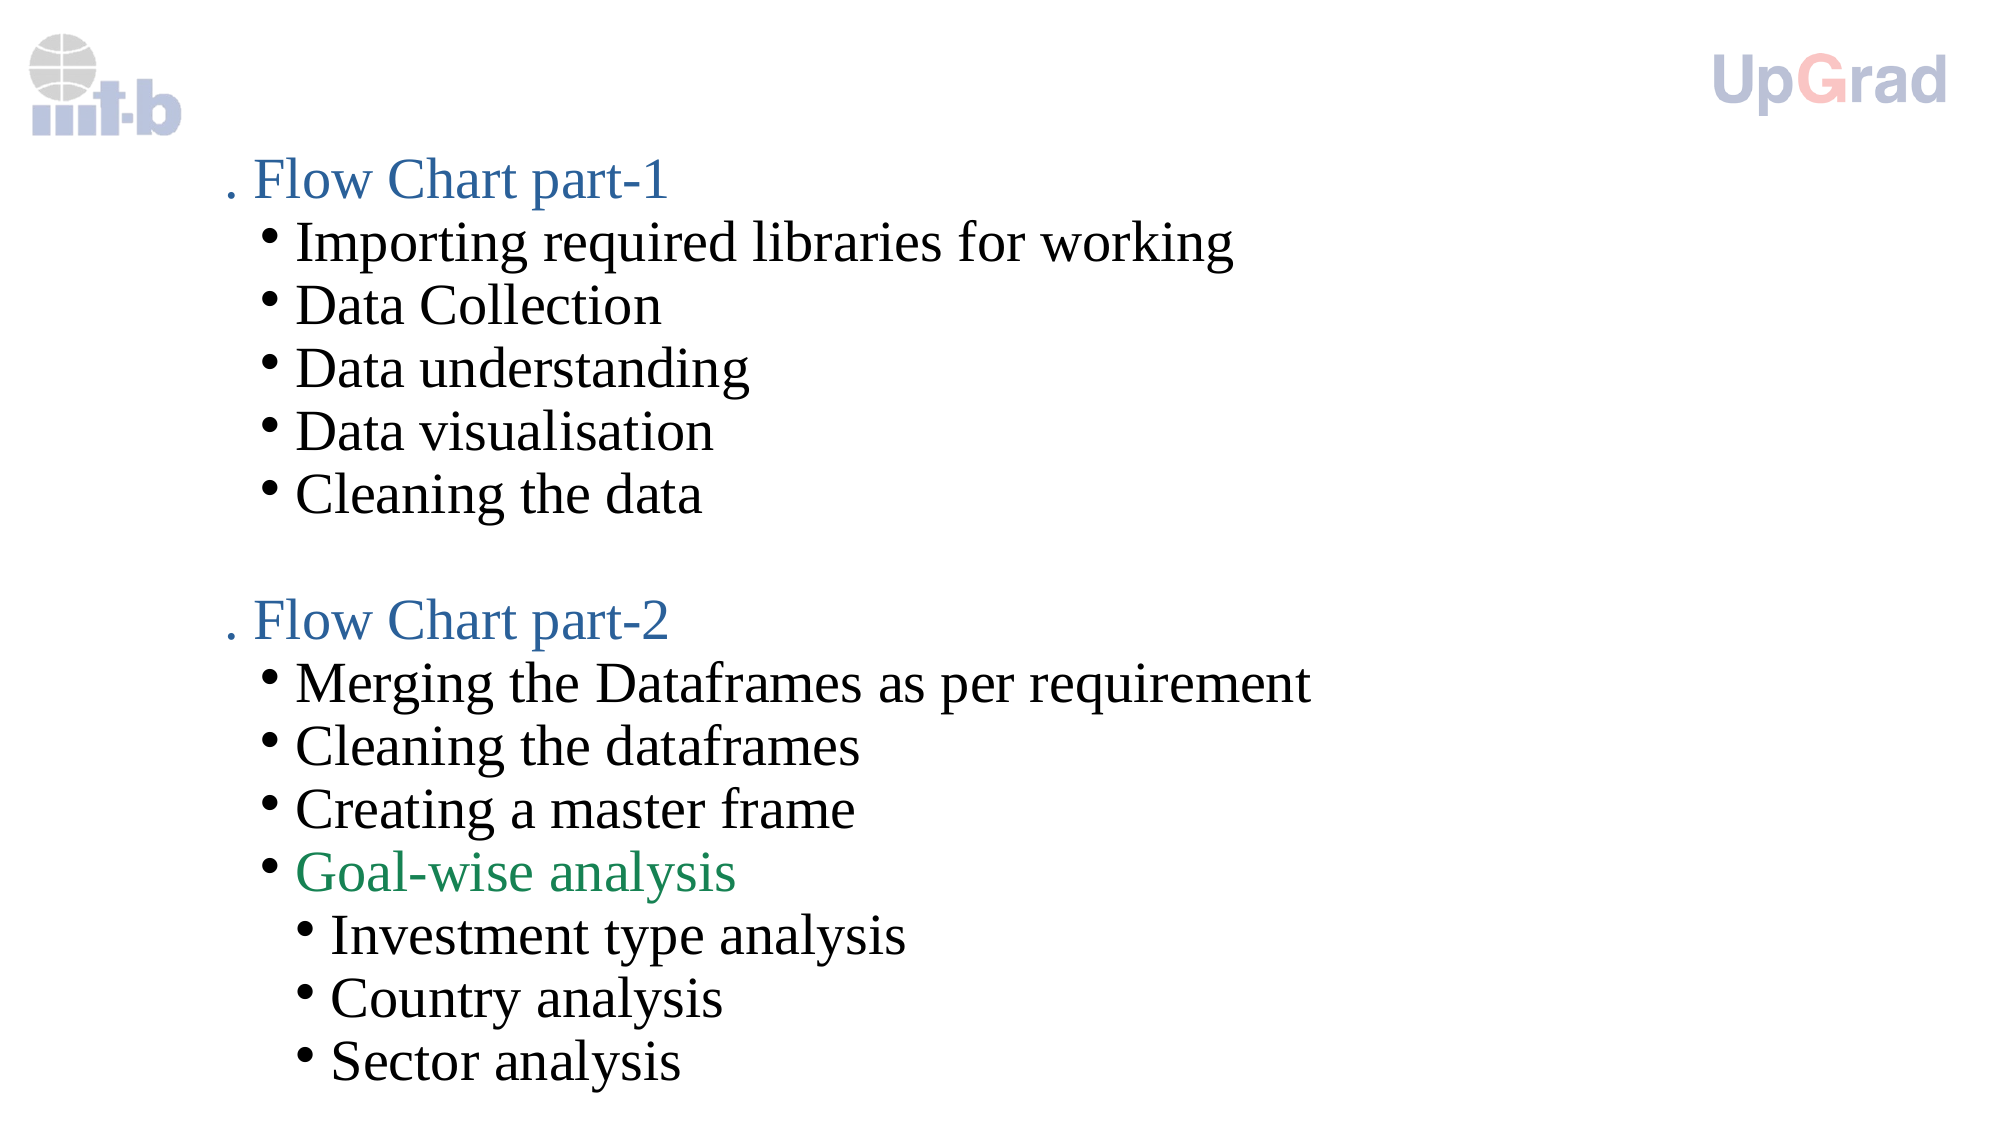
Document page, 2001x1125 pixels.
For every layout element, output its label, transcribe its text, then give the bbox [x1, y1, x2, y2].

text_box . Flow Chart part-1 Importing required libraries for working Data Collection Data understanding Data visualisation Cleaning the data . Flow Chart part-2 Merging the Dataframes as per requirement Cleaning the dataframes Creating a master frame Goal-wise analysis Investment type analysis Country analysis Sector analysis [224, 122, 1776, 1119]
